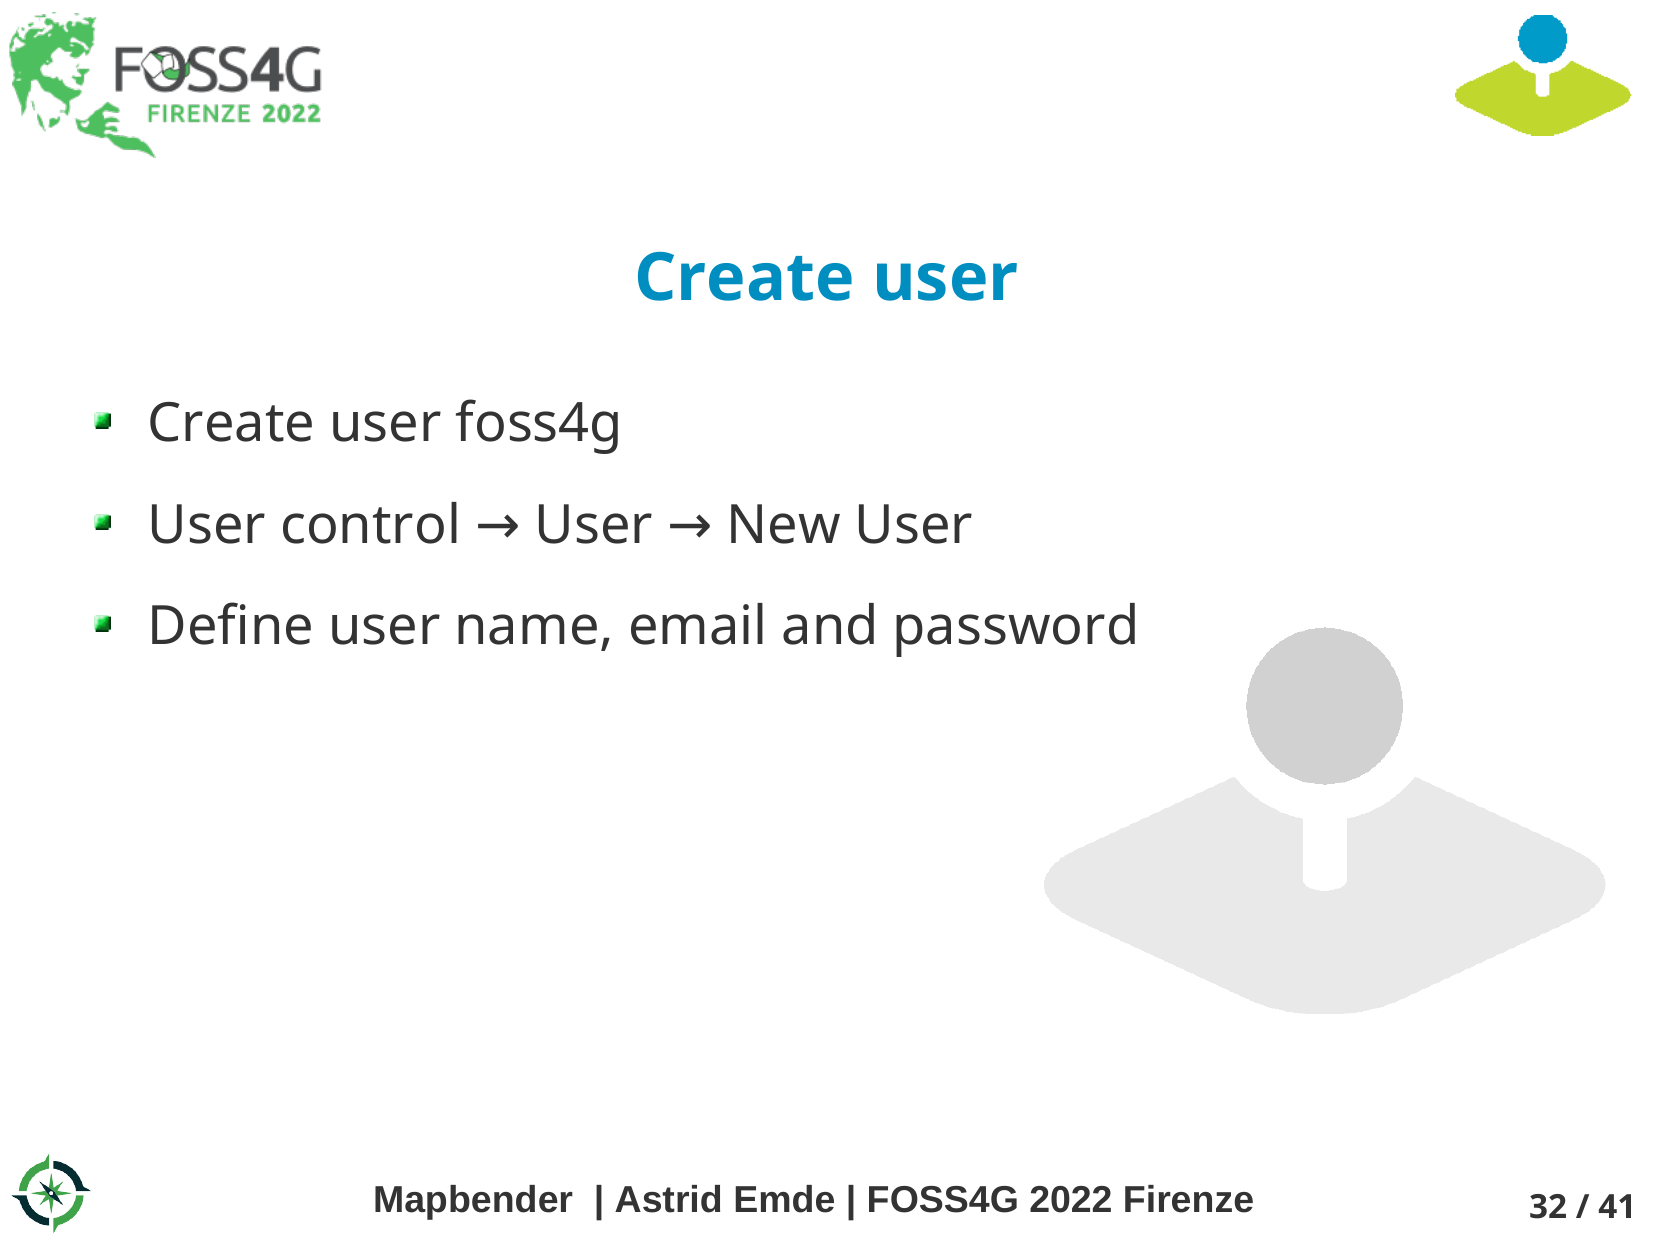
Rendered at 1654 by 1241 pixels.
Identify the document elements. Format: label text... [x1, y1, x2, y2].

picture [10, 1152, 92, 1234]
list Create user foss4g User control → User → New User Define user name, email and password [76, 383, 1565, 1188]
picture [0, 12, 376, 158]
picture [1455, 15, 1633, 136]
title Create user [82, 208, 1571, 342]
